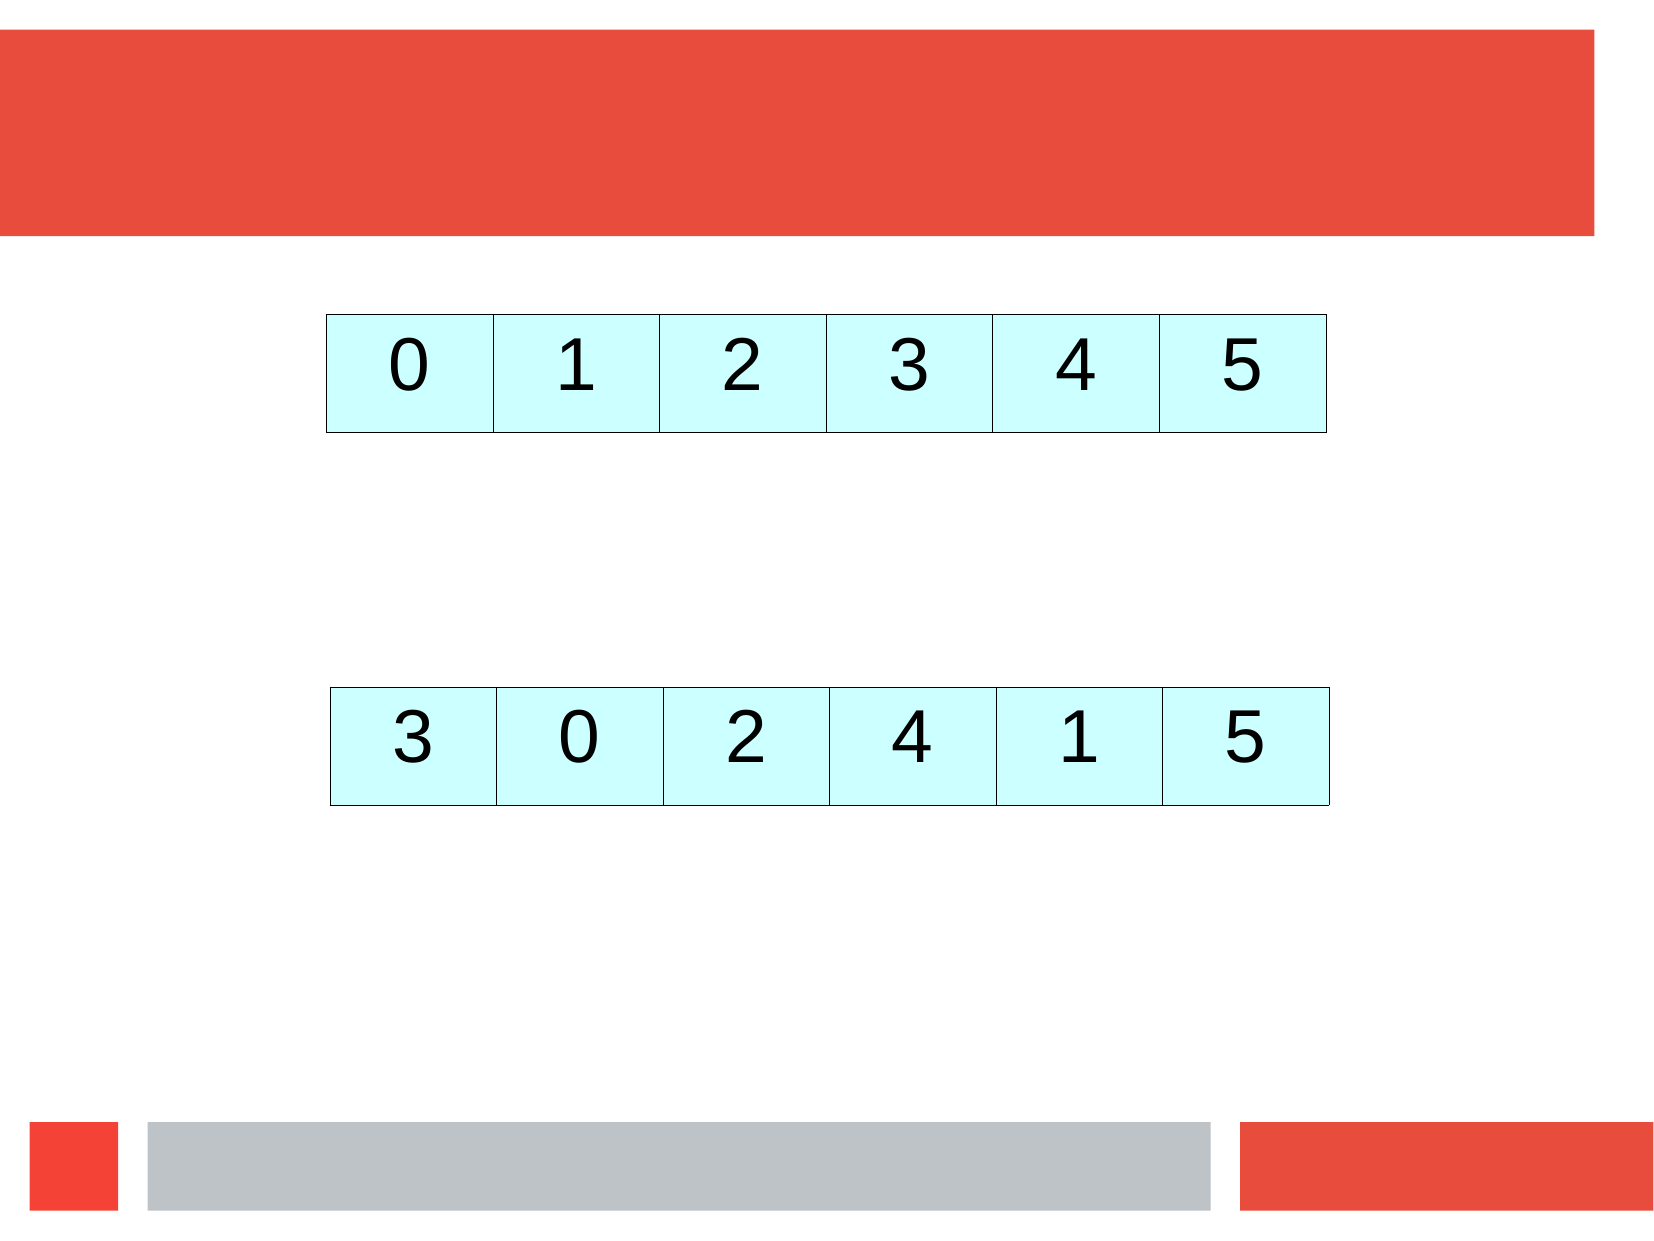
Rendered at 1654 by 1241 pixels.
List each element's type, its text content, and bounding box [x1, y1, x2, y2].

table_header 2 [664, 688, 829, 805]
table_header 0 [497, 688, 663, 805]
table_header 4 [993, 315, 1159, 432]
table_header 1 [997, 688, 1162, 805]
table_header 5 [1160, 315, 1326, 432]
table_header 0 [327, 315, 493, 432]
table_header 4 [830, 688, 996, 805]
table_header 5 [1163, 688, 1329, 805]
table_header 3 [827, 315, 992, 432]
table_header 3 [331, 688, 496, 805]
table_header 2 [660, 315, 826, 432]
table_header 1 [494, 315, 659, 432]
